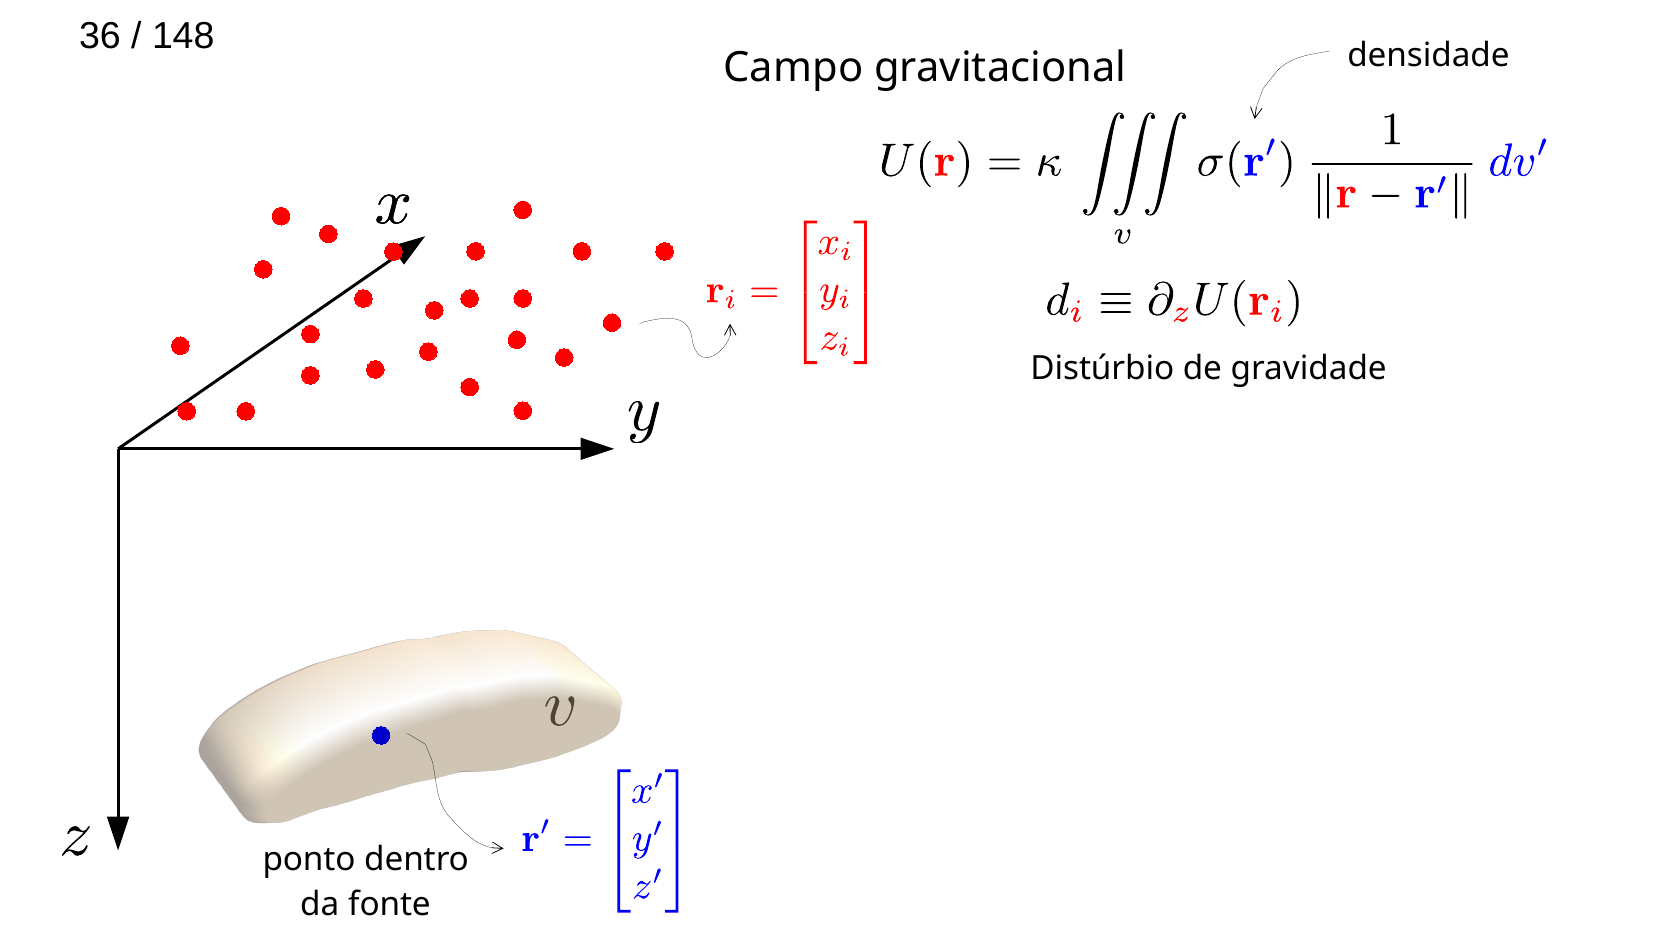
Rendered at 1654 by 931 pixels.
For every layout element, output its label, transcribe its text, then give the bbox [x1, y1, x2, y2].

text_box [177, 402, 196, 421]
text_box [301, 366, 320, 385]
text_box [555, 348, 574, 367]
text_box [301, 325, 320, 343]
picture [626, 401, 662, 443]
text_box [384, 242, 403, 261]
text_box [354, 289, 373, 308]
text_box [460, 289, 479, 308]
text_box [460, 378, 479, 396]
text_box [573, 242, 591, 261]
text_box Distúrbio de gravidade [1015, 336, 1380, 388]
text_box [655, 242, 674, 261]
text_box [171, 336, 190, 355]
text_box [366, 360, 385, 379]
picture [519, 767, 693, 915]
text_box [372, 726, 390, 745]
picture [1043, 278, 1306, 329]
text_box [466, 242, 485, 261]
picture [374, 194, 413, 224]
text_box Campo gravitacional [708, 29, 1112, 91]
picture [704, 112, 1548, 366]
text_box [272, 207, 290, 226]
text_box ponto dentro da fonte [241, 827, 490, 925]
picture [59, 826, 93, 856]
text_box [236, 402, 255, 421]
text_box [603, 313, 621, 332]
text_box [425, 301, 444, 320]
text_box [513, 289, 532, 308]
text_box densidade [1332, 23, 1521, 76]
text_box [254, 260, 273, 279]
text_box [319, 225, 338, 243]
text_box <number> / 148 [0, 0, 240, 71]
text_box [513, 201, 532, 219]
text_box [513, 401, 532, 420]
text_box [419, 342, 438, 361]
text_box [508, 330, 526, 349]
